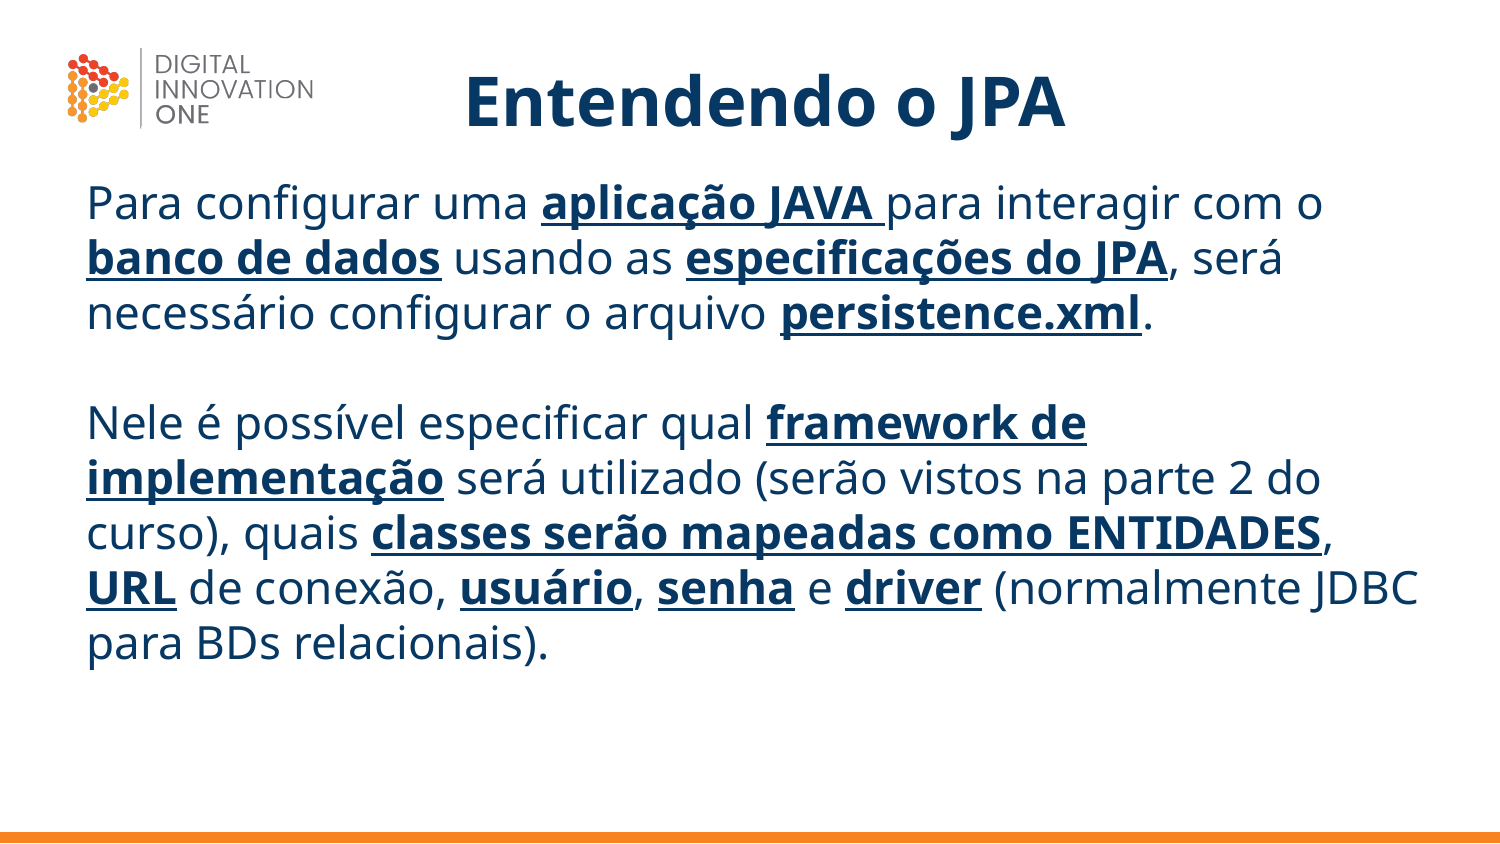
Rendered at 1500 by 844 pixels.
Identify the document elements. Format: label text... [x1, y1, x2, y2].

text_box Para configurar uma aplicação JAVA para interagir com o banco de dados usando as especificações do JPA, será necessário configurar o arquivo persistence.xml. Nele é possível especificar qual framework de implementação será utilizado (serão vistos na parte 2 do curso), quais classes serão mapeadas como ENTIDADES, URL de conexão, usuário, senha e driver (normalmente JDBC para BDs relacionais). [58, 158, 1450, 659]
text_box [0, 832, 1500, 843]
picture [51, 39, 330, 137]
subtitle Entendendo o JPA [51, 50, 1479, 148]
